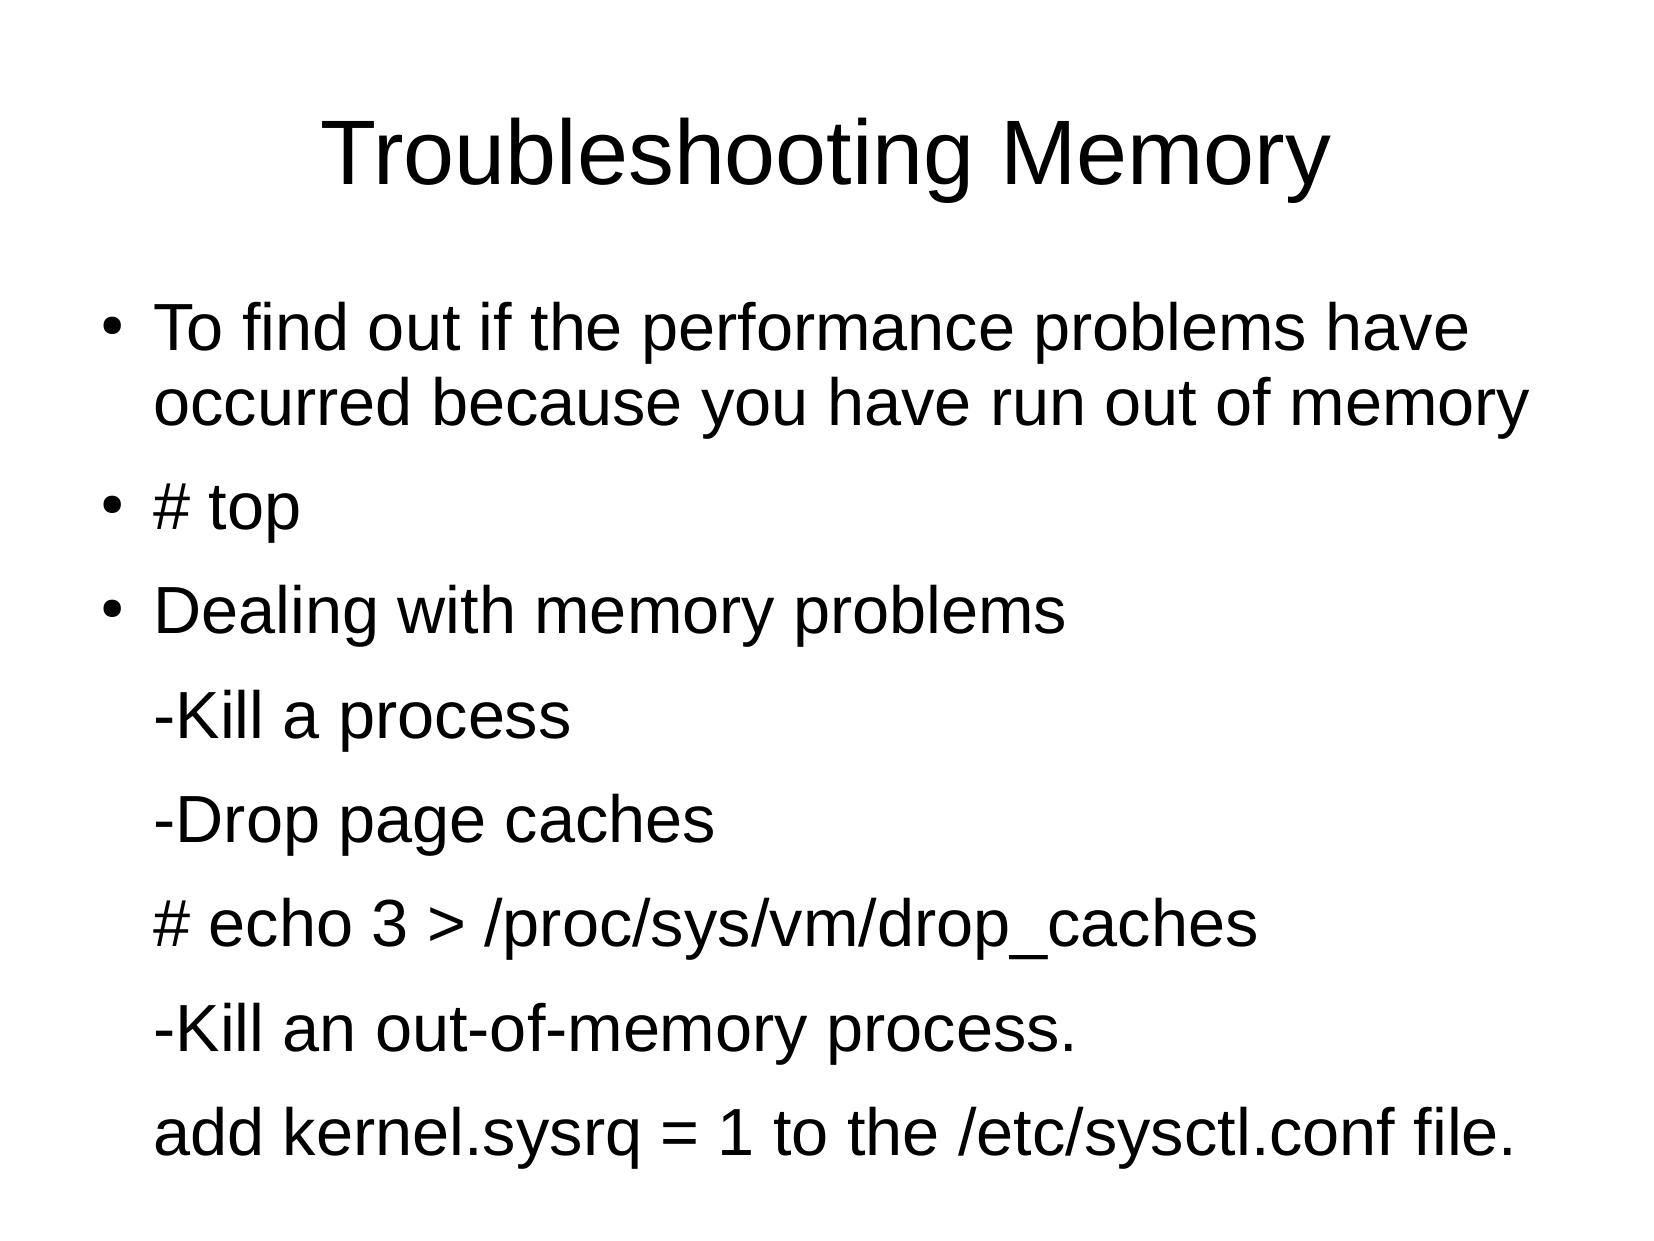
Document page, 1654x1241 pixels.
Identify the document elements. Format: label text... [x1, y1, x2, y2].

title Troubleshooting Memory [82, 49, 1571, 257]
list To find out if the performance problems have occurred because you have run out of memory # top Dealing with memory problems -Kill a process -Drop page caches # echo 3 > /proc/sys/vm/drop_caches -Kill an out-of-memory process. add kernel.sysrq = 1 to the /etc/sysctl.conf file. [82, 290, 1571, 1182]
